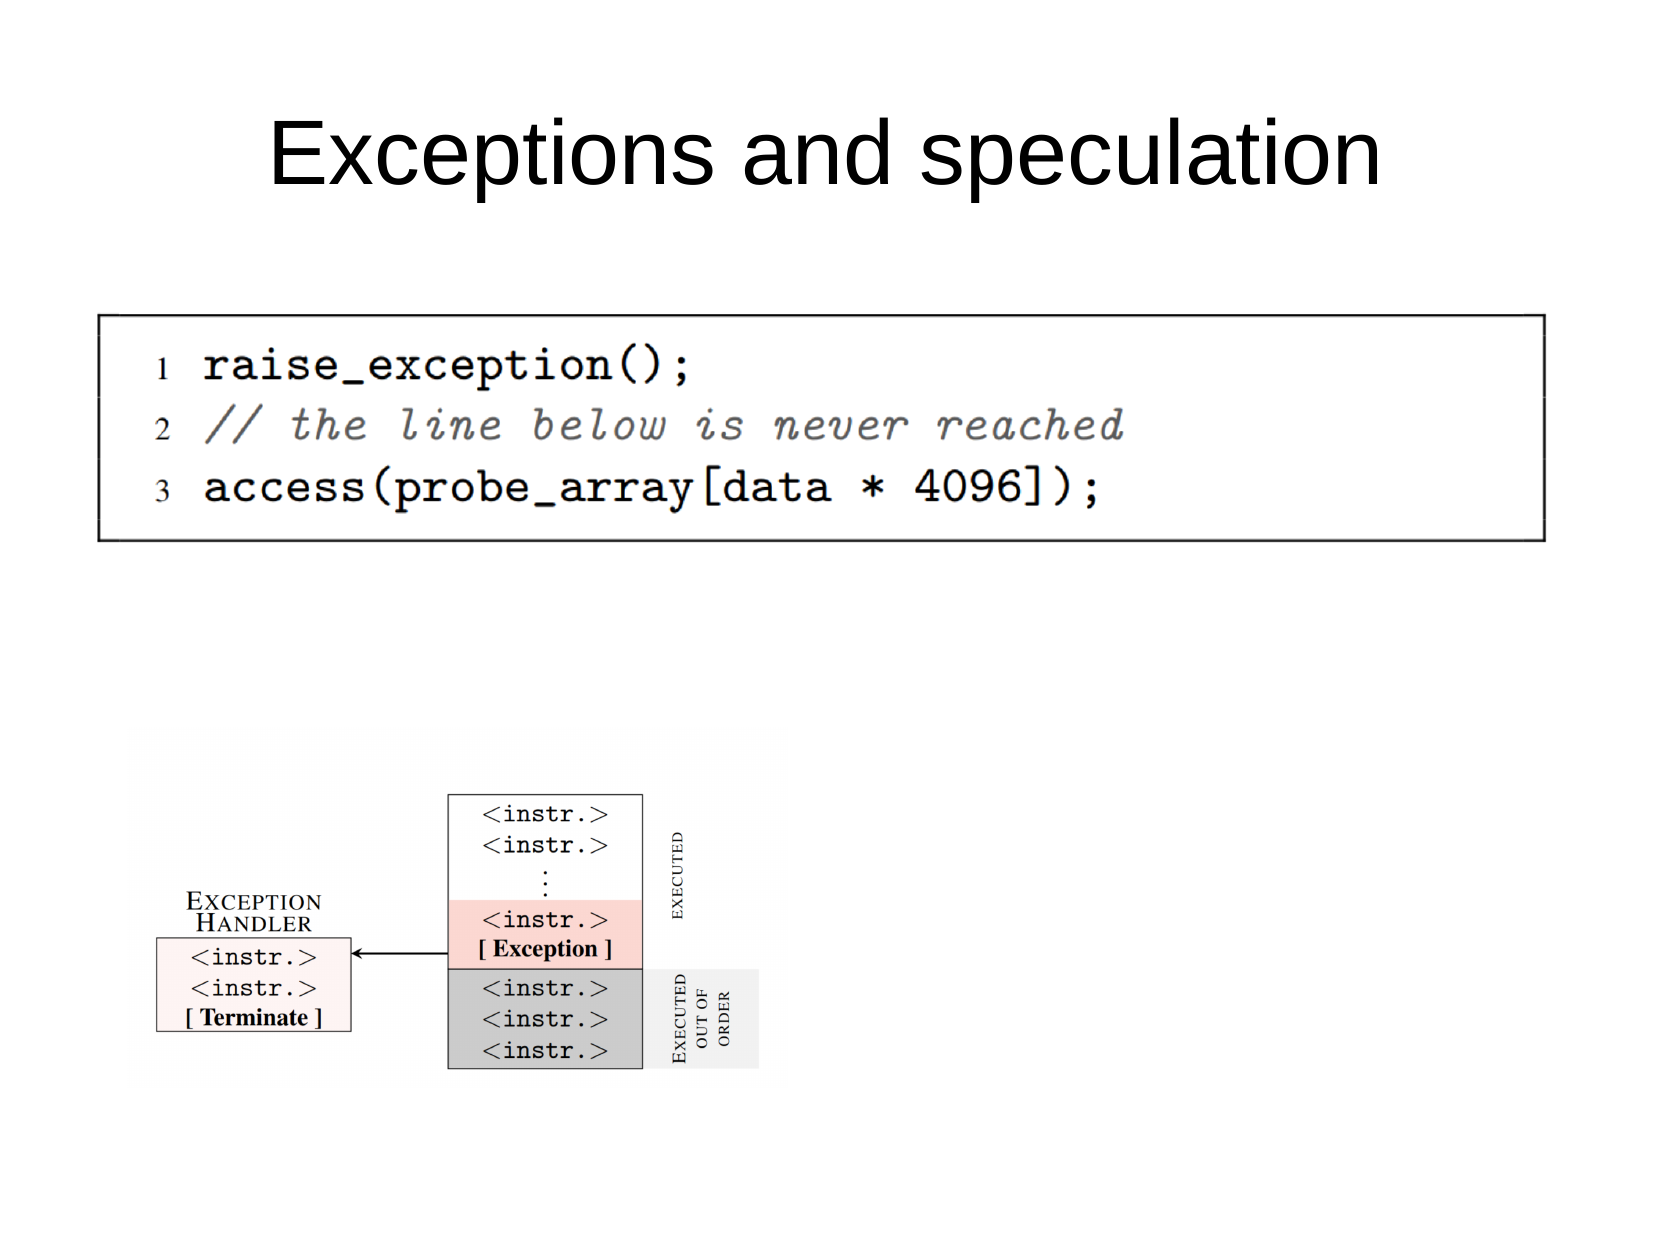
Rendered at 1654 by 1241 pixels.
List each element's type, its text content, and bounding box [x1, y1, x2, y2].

picture [127, 727, 788, 1088]
title Exceptions and speculation [82, 49, 1571, 257]
picture [54, 260, 1576, 563]
